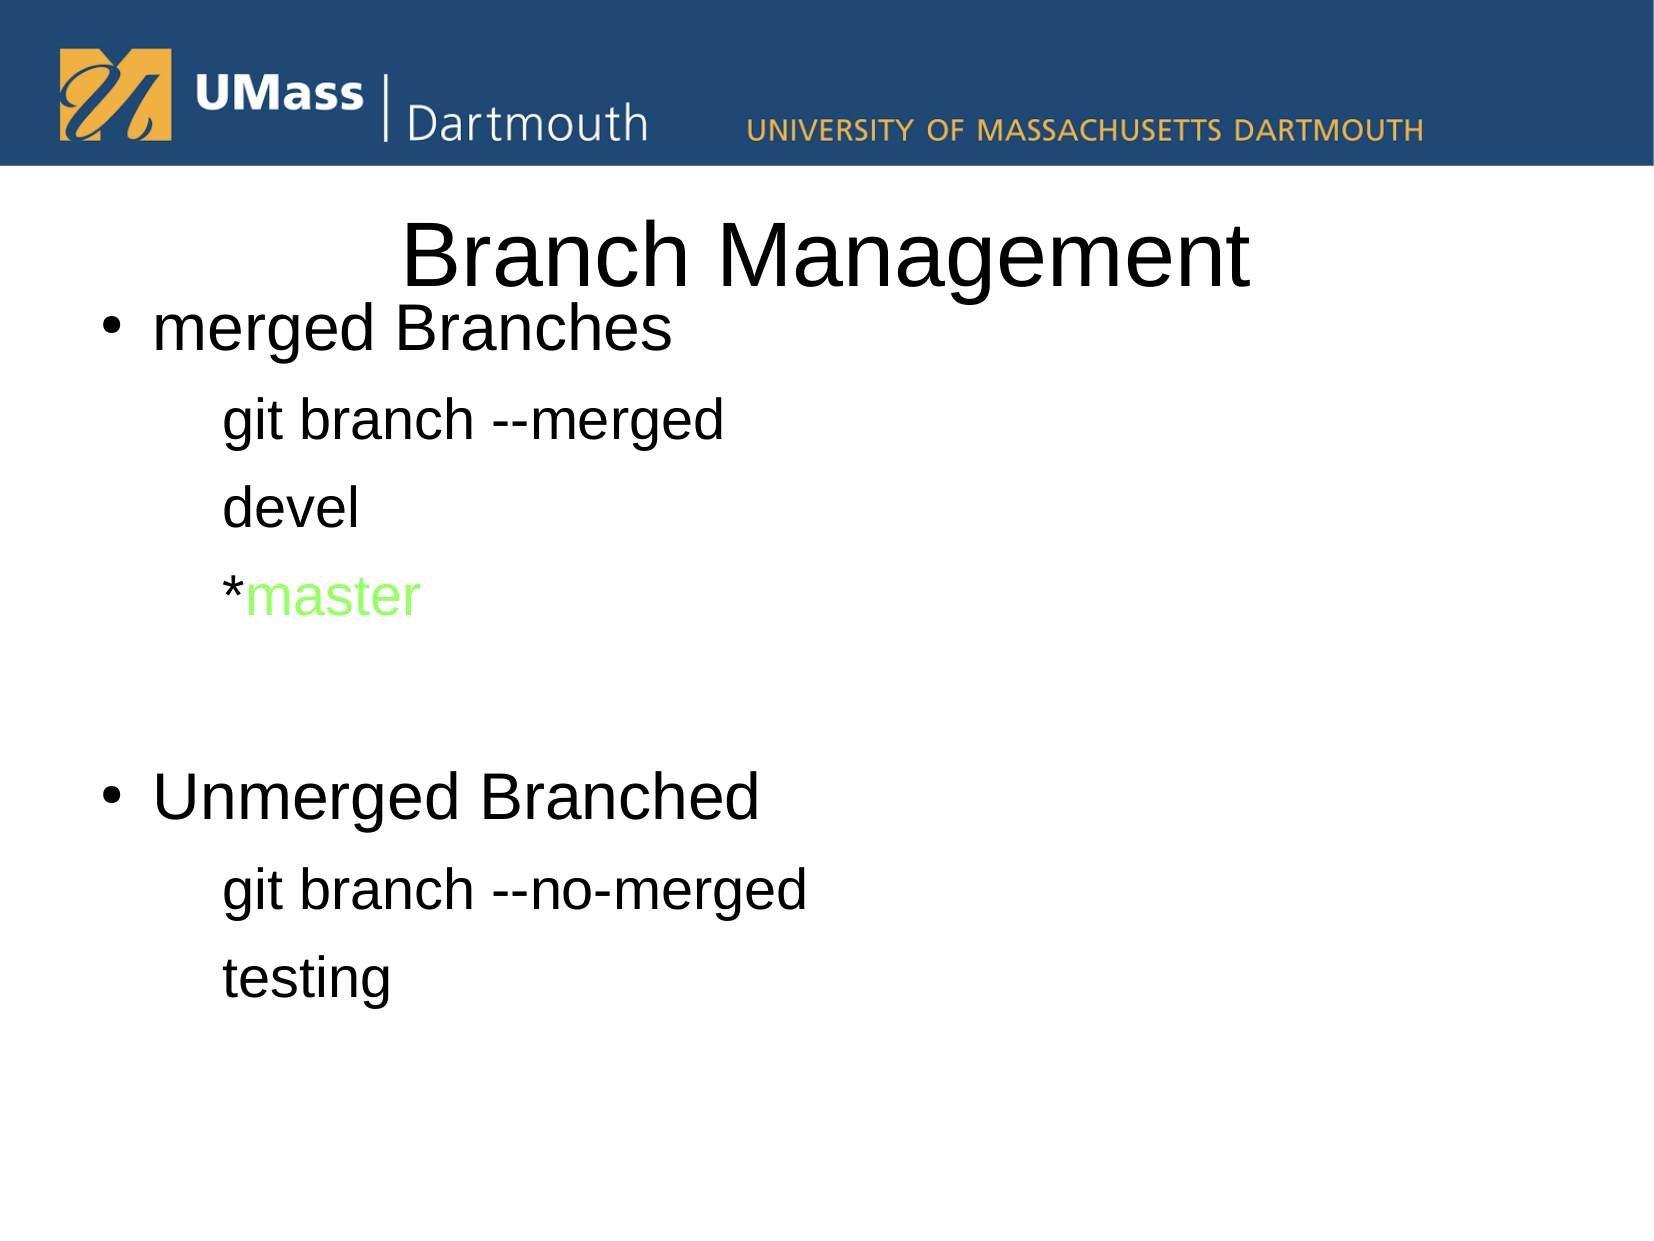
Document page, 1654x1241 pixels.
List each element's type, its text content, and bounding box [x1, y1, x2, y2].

picture [0, 0, 1654, 166]
title Branch Management [82, 180, 1571, 290]
list merged Branches git branch --merged devel *master Unmerged Branched git branch --no-merged testing [82, 290, 1571, 1010]
